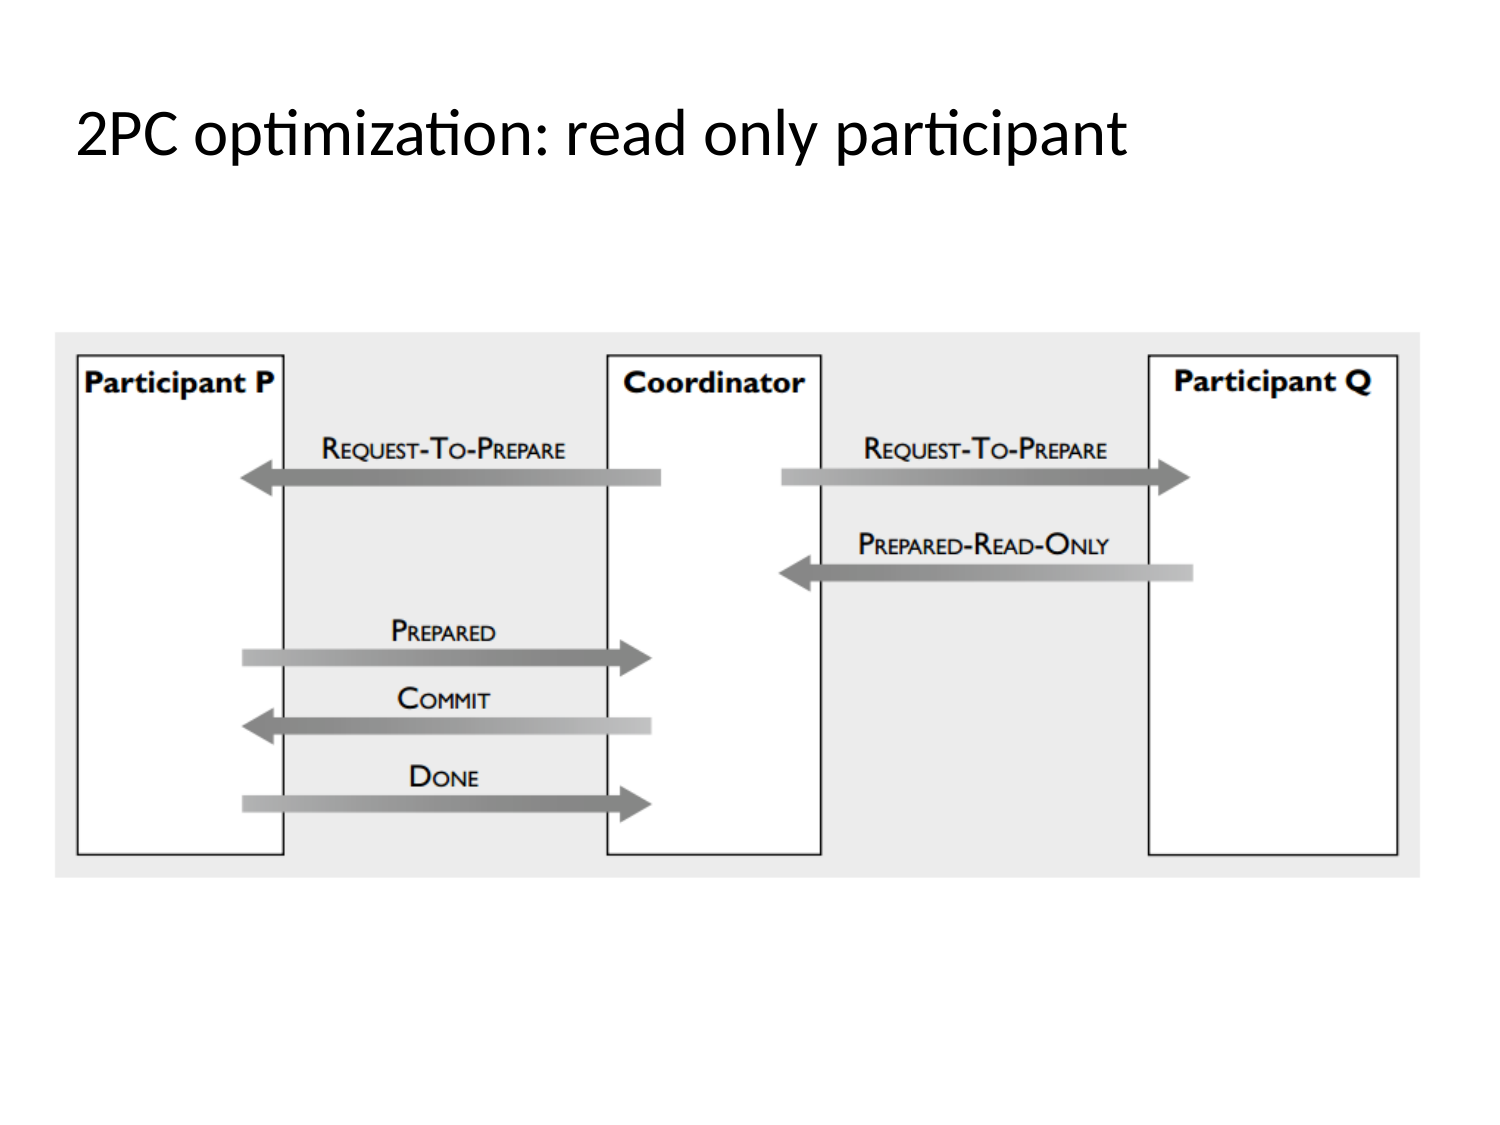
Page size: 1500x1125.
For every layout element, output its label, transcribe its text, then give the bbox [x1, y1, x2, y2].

title 2PC optimization: read only participant [75, 45, 1425, 233]
picture [45, 306, 1429, 897]
